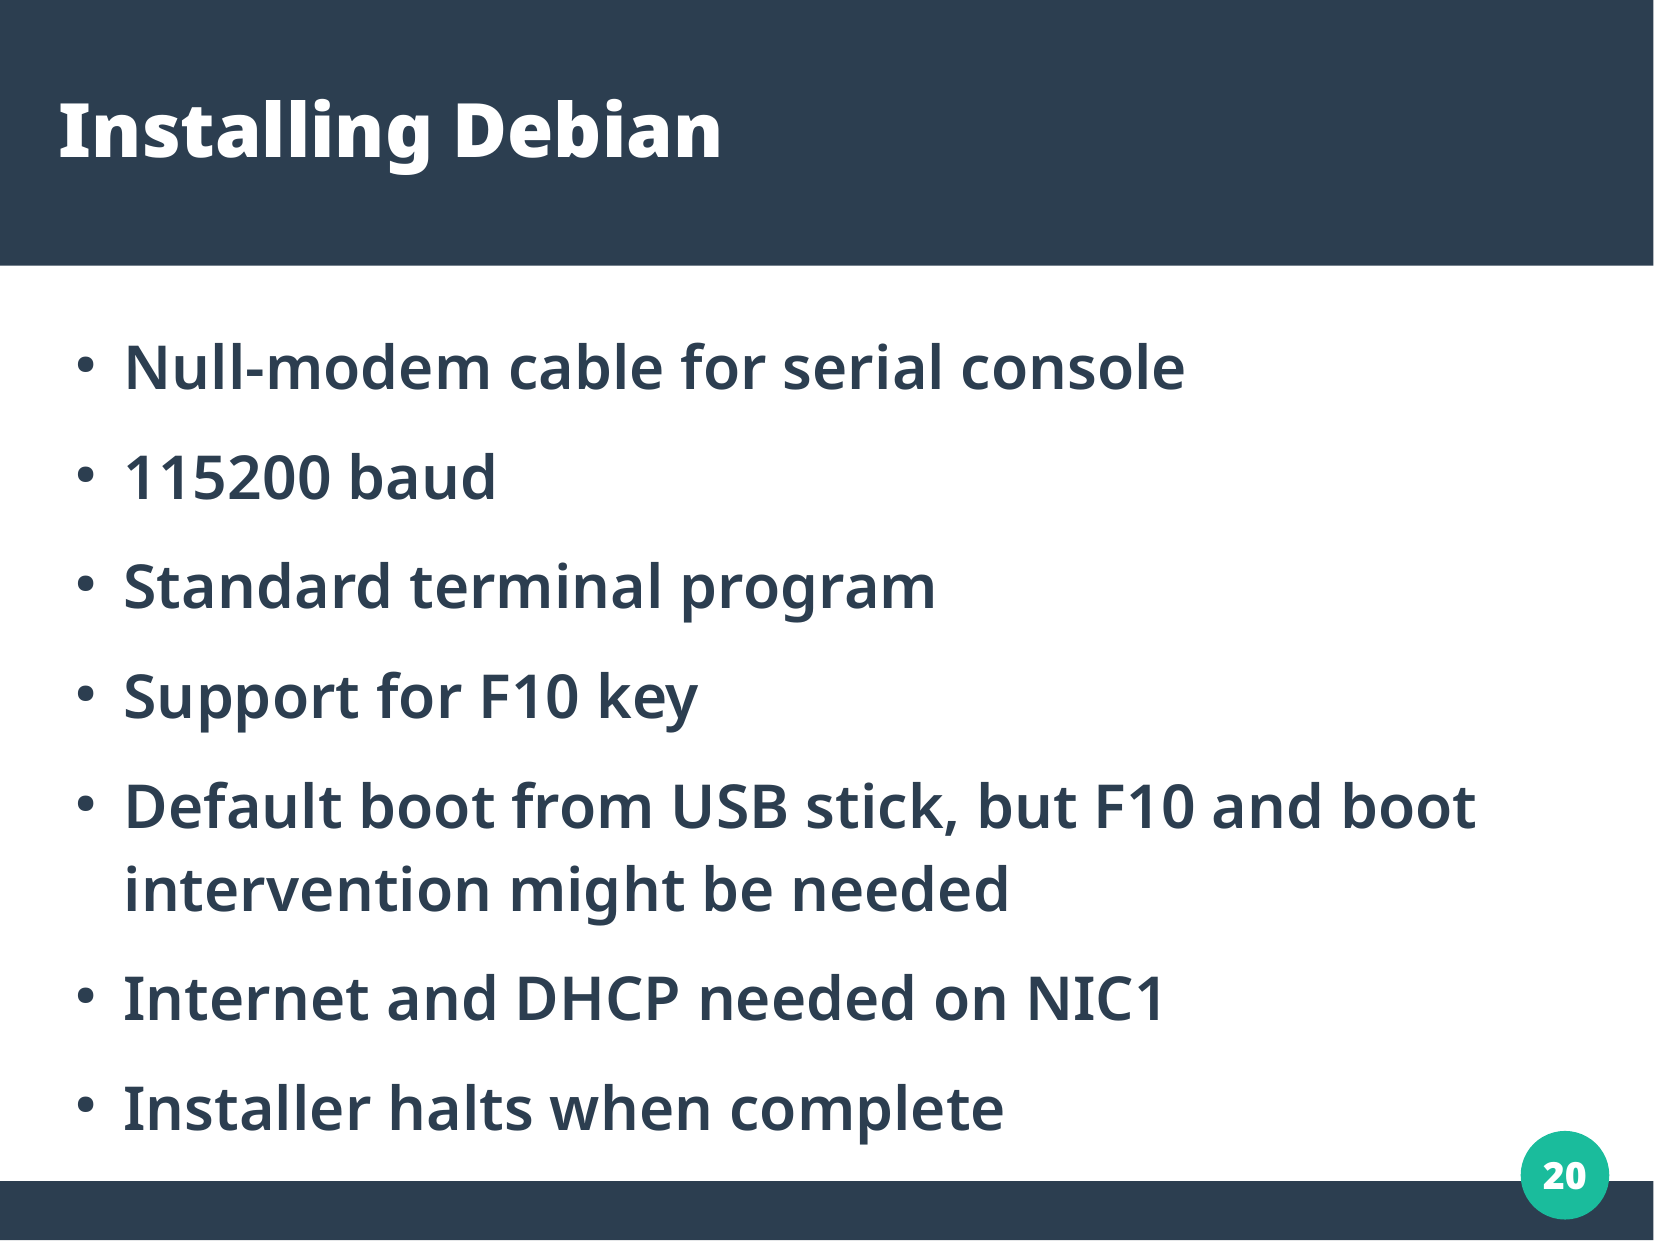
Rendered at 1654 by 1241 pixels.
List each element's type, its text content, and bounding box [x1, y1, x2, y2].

list Null-modem cable for serial console 115200 baud Standard terminal program Support for F10 key Default boot from USB stick, but F10 and boot intervention might be needed Internet and DHCP needed on NIC1 Installer halts when complete [59, 324, 1595, 1152]
title Installing Debian [59, 49, 1595, 207]
